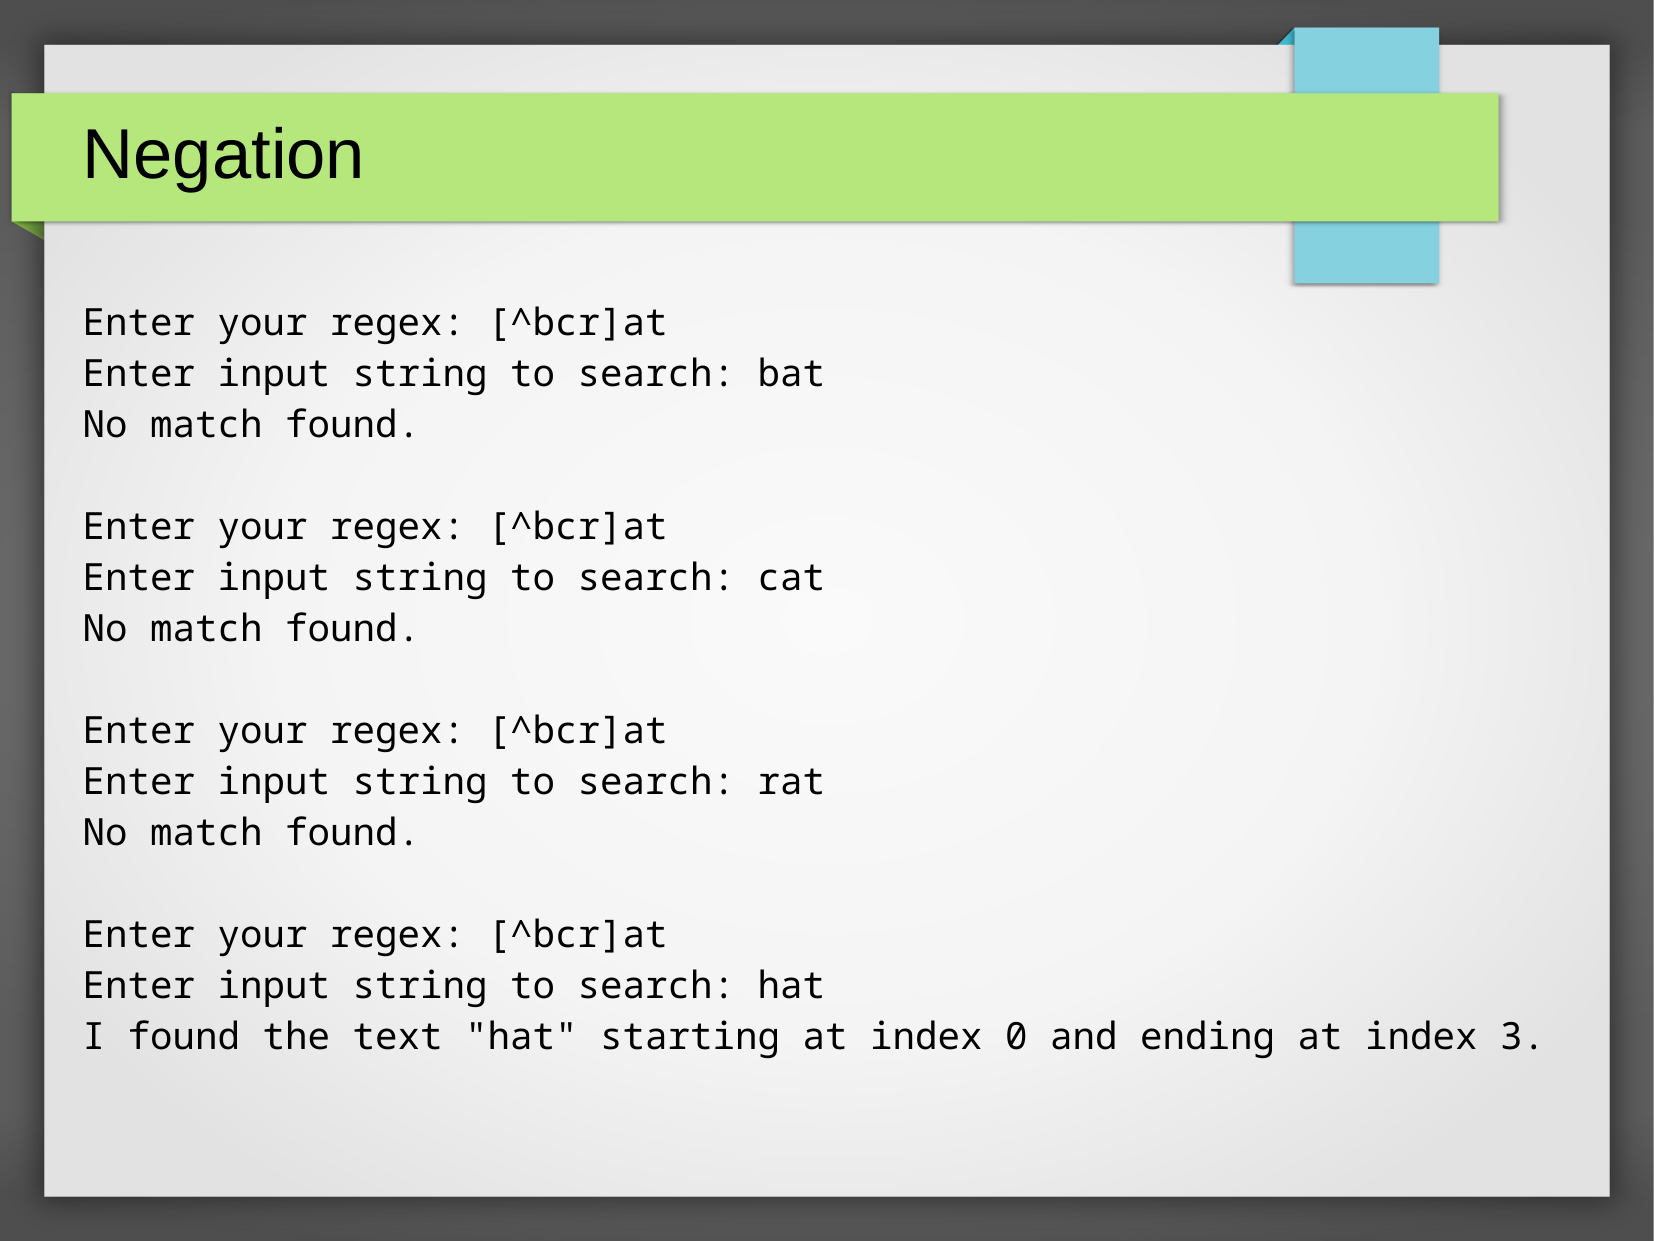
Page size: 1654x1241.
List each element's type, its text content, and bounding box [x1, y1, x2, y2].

title Negation [82, 94, 1264, 213]
picture [0, 0, 1654, 1241]
list Enter your regex: [^bcr]at Enter input string to search: bat No match found. Enter your regex: [^bcr]at Enter input string to search: cat No match found. Enter your regex: [^bcr]at Enter input string to search: rat No match found. Enter your regex: [^bcr]at Enter input string to search: hat I found the text "hat" starting at index 0 and ending at index 3. [82, 295, 1571, 1015]
